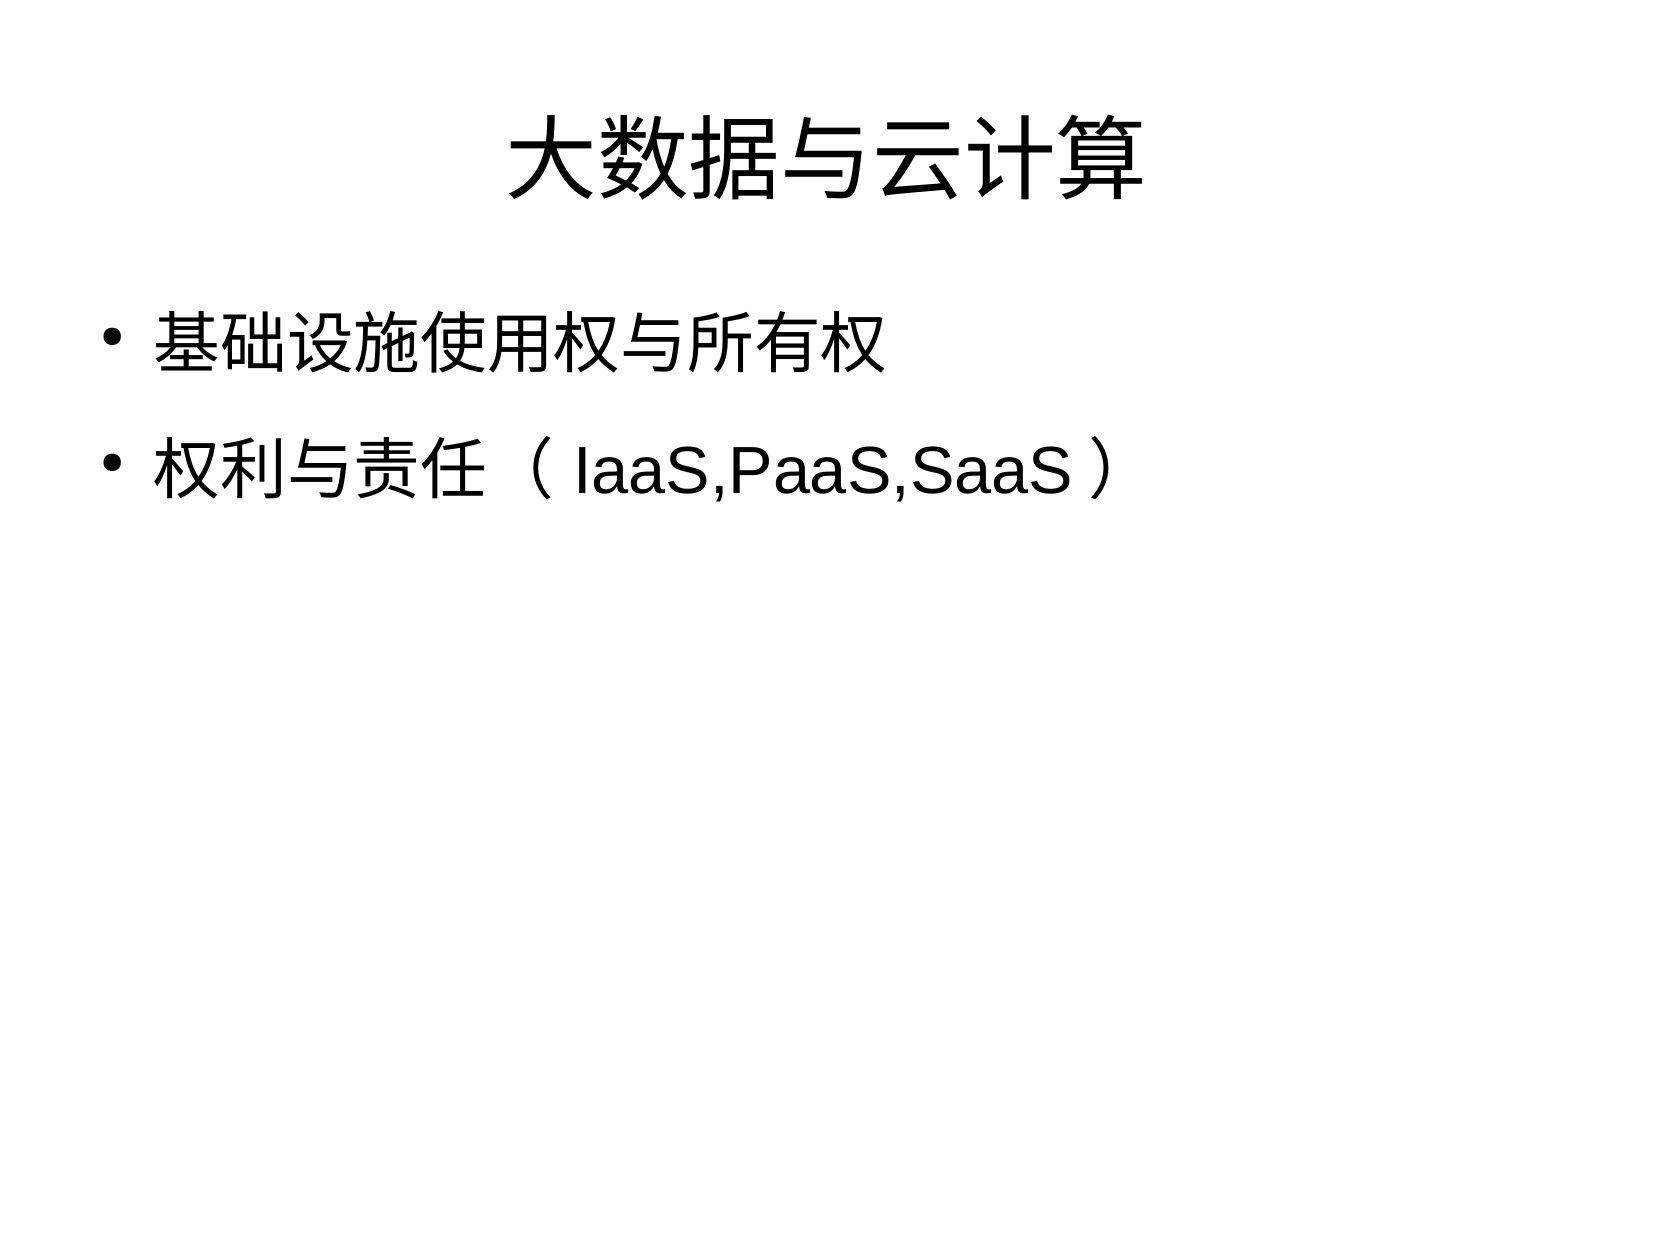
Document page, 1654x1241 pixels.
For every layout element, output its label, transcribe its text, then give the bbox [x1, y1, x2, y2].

title 大数据与云计算 [82, 49, 1571, 257]
list 基础设施使用权与所有权 权利与责任（IaaS,PaaS,SaaS） [82, 290, 1538, 1010]
